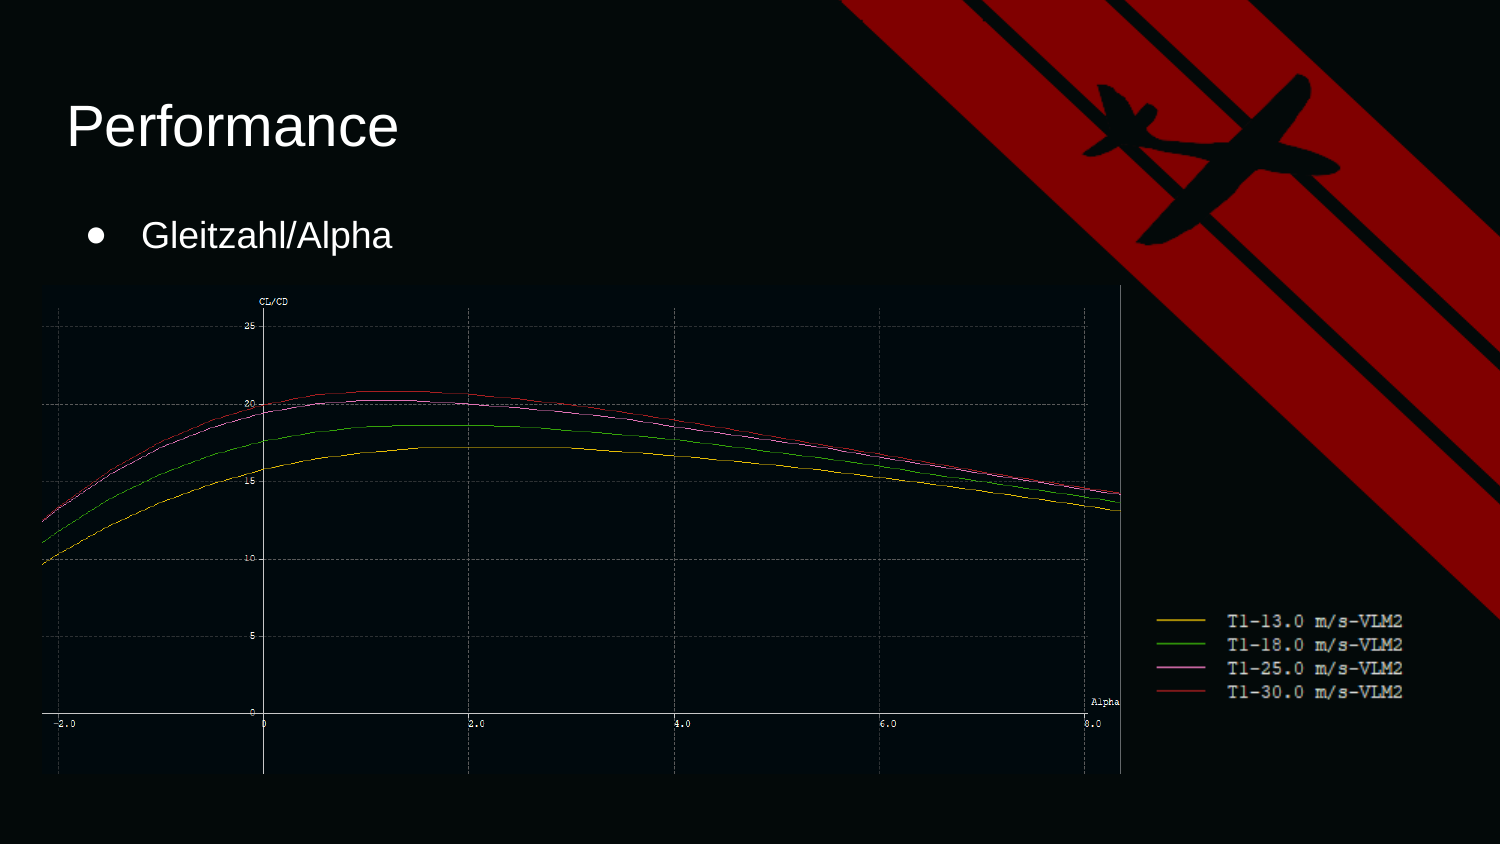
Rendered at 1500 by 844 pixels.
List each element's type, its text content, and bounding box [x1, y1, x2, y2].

list Gleitzahl/Alpha [51, 189, 1449, 595]
picture [0, 0, 1500, 844]
title Performance [51, 72, 1449, 167]
